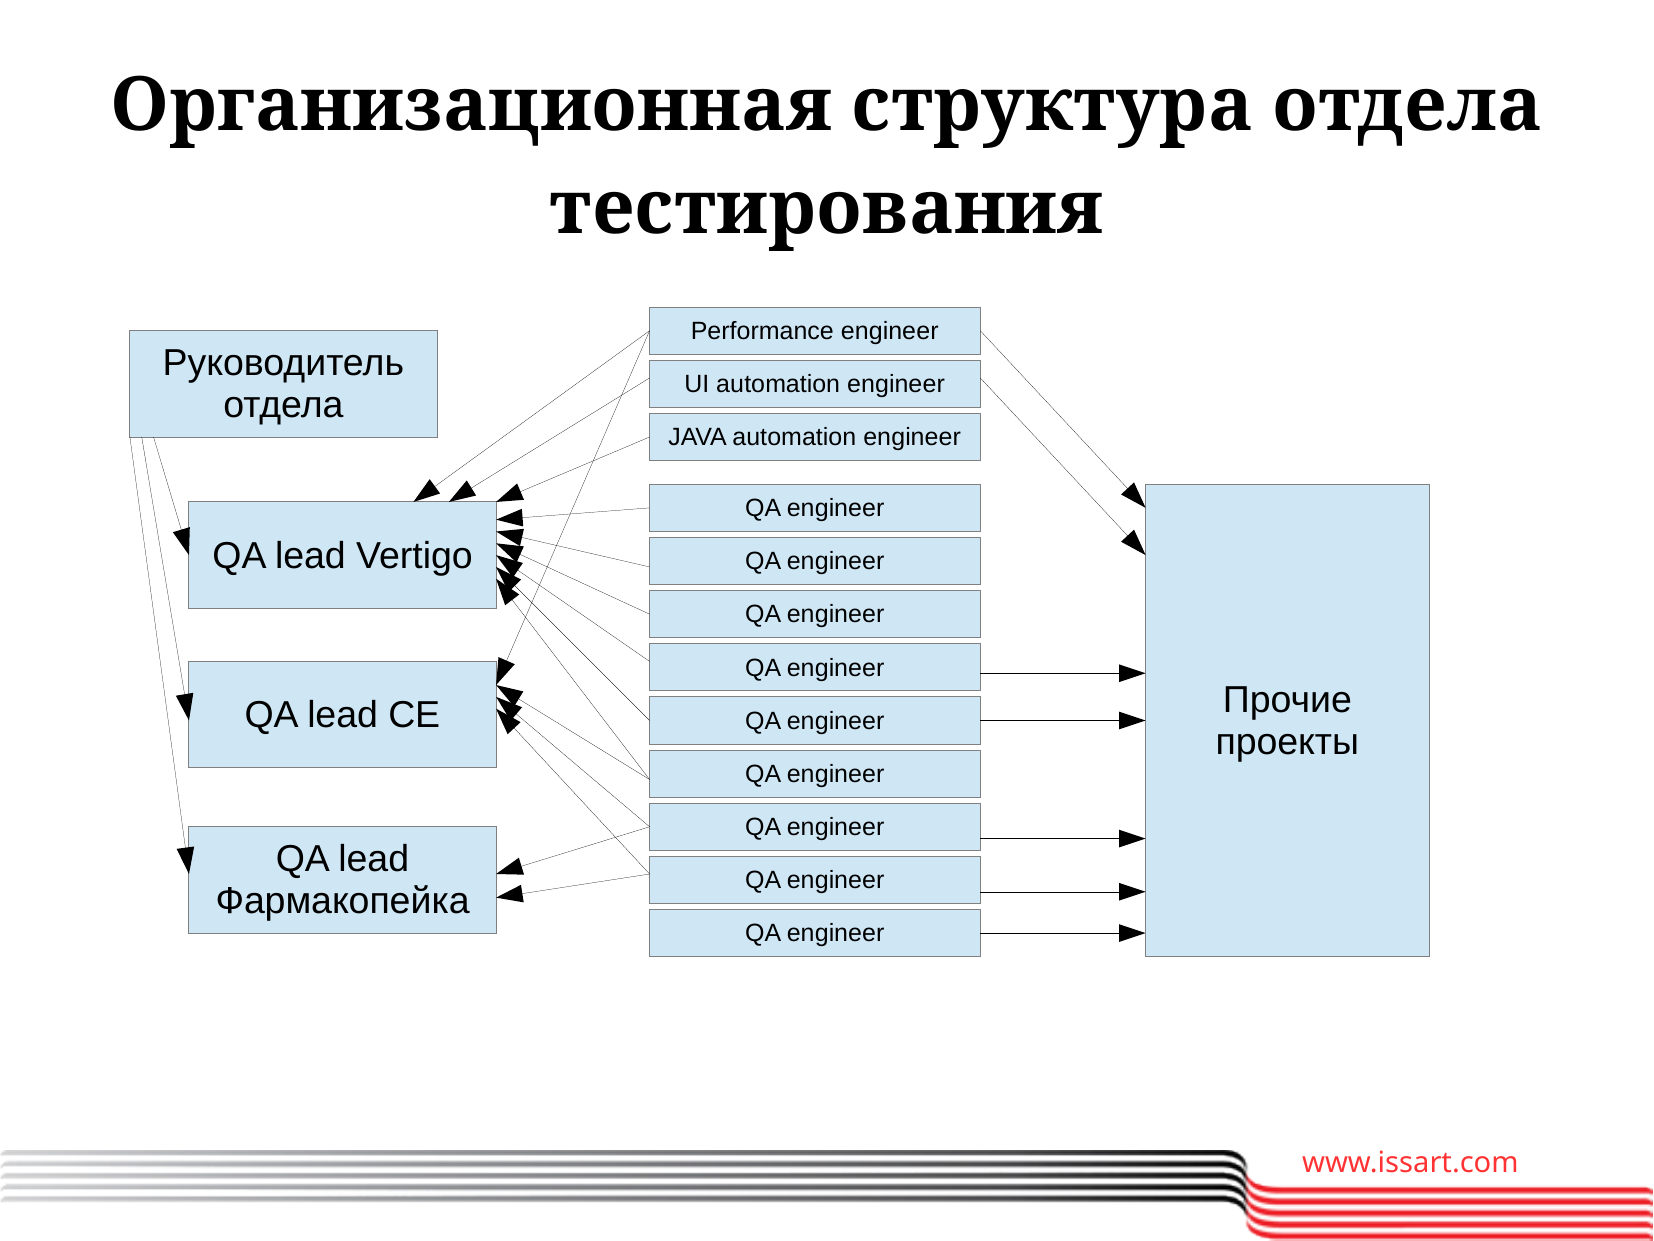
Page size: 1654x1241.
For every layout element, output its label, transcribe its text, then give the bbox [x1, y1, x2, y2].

text_box QA lead CE [188, 661, 497, 768]
text_box QA engineer [649, 803, 981, 851]
text_box UI automation engineer [649, 360, 981, 408]
picture [0, 1150, 1653, 1241]
text_box JAVA automation engineer [649, 413, 981, 461]
title Организационная структура отдела тестирования [82, 49, 1571, 257]
text_box QA engineer [649, 643, 981, 691]
text_box QA engineer [649, 856, 981, 904]
text_box QA lead Фармакопейка [188, 826, 497, 934]
text_box Performance engineer [649, 307, 981, 355]
text_box Прочие проекты [1145, 484, 1430, 957]
text_box QA engineer [649, 537, 981, 585]
text_box QA engineer [649, 750, 981, 798]
text_box QA engineer [649, 484, 981, 532]
text_box www.issart.com [1287, 1133, 1619, 1184]
text_box QA lead Vertigo [188, 501, 497, 609]
text_box QA engineer [649, 909, 981, 957]
text_box Руководитель отдела [129, 330, 438, 438]
text_box QA engineer [649, 590, 981, 638]
text_box QA engineer [649, 696, 981, 745]
